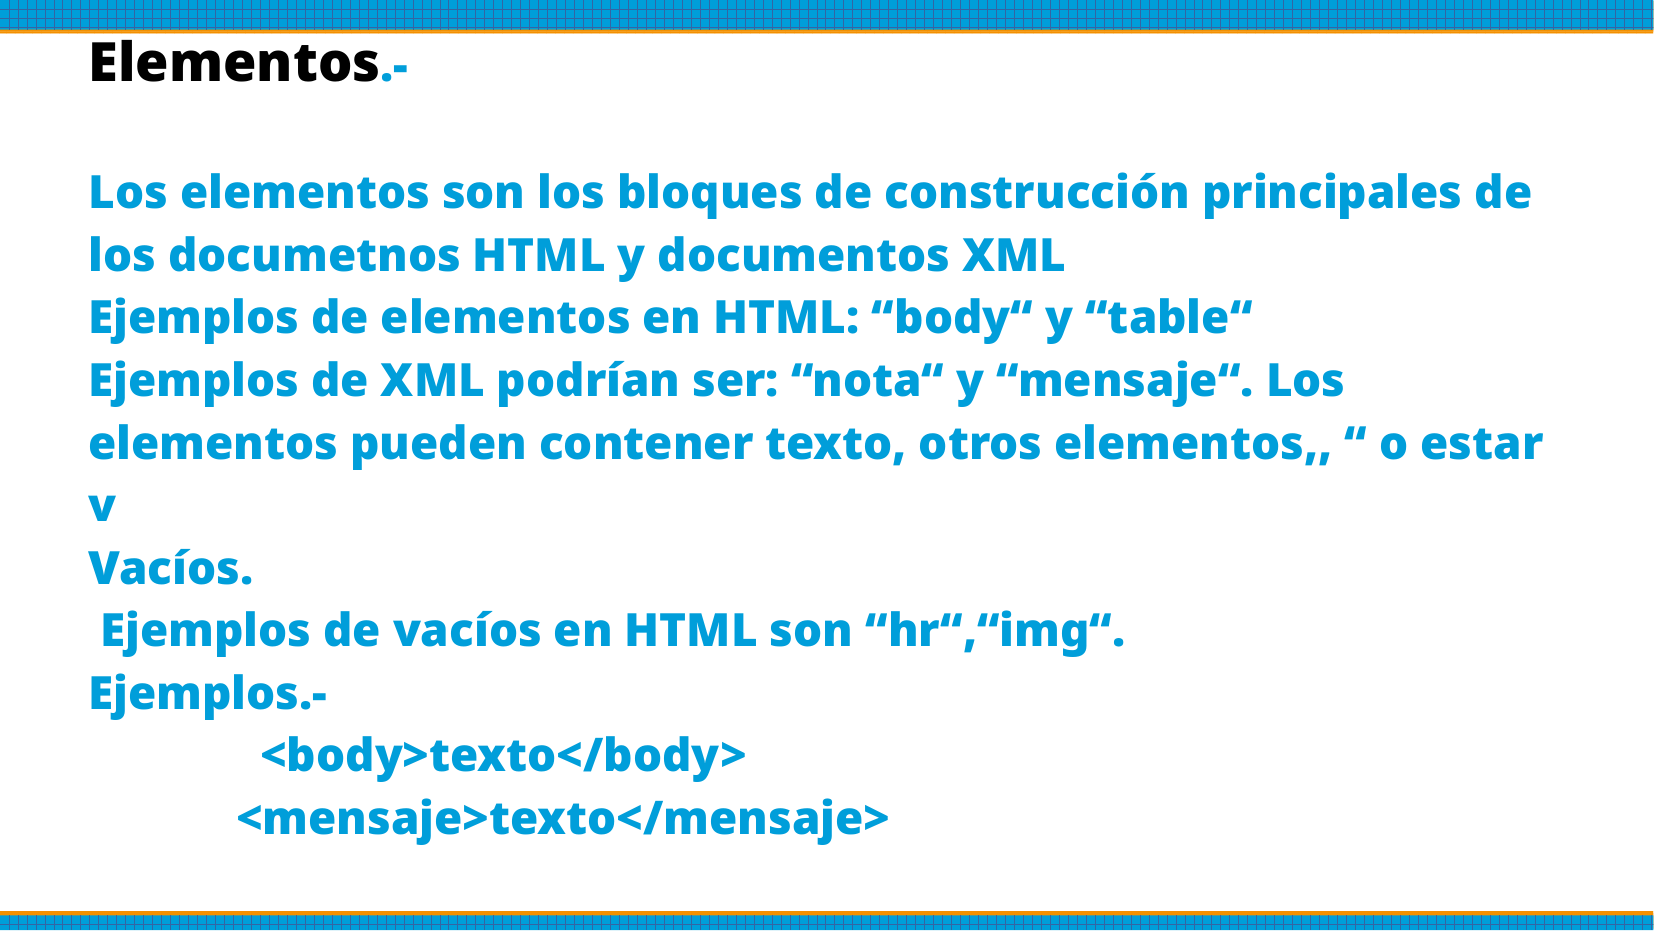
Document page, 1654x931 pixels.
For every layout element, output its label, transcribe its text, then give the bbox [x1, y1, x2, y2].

subtitle Elementos.- Los elementos son los bloques de construcción principales de los documetnos HTML y documentos XML Ejemplos de elementos en HTML: “body“ y “table“ Ejemplos de XML podrían ser: “nota“ y “mensaje“. Los elementos pueden contener texto, otros elementos,, “ o estar v Vacíos. Ejemplos de vacíos en HTML son “hr“,“img“. Ejemplos.- <body>texto</body> <mensaje>texto</mensaje> [88, 59, 1565, 813]
